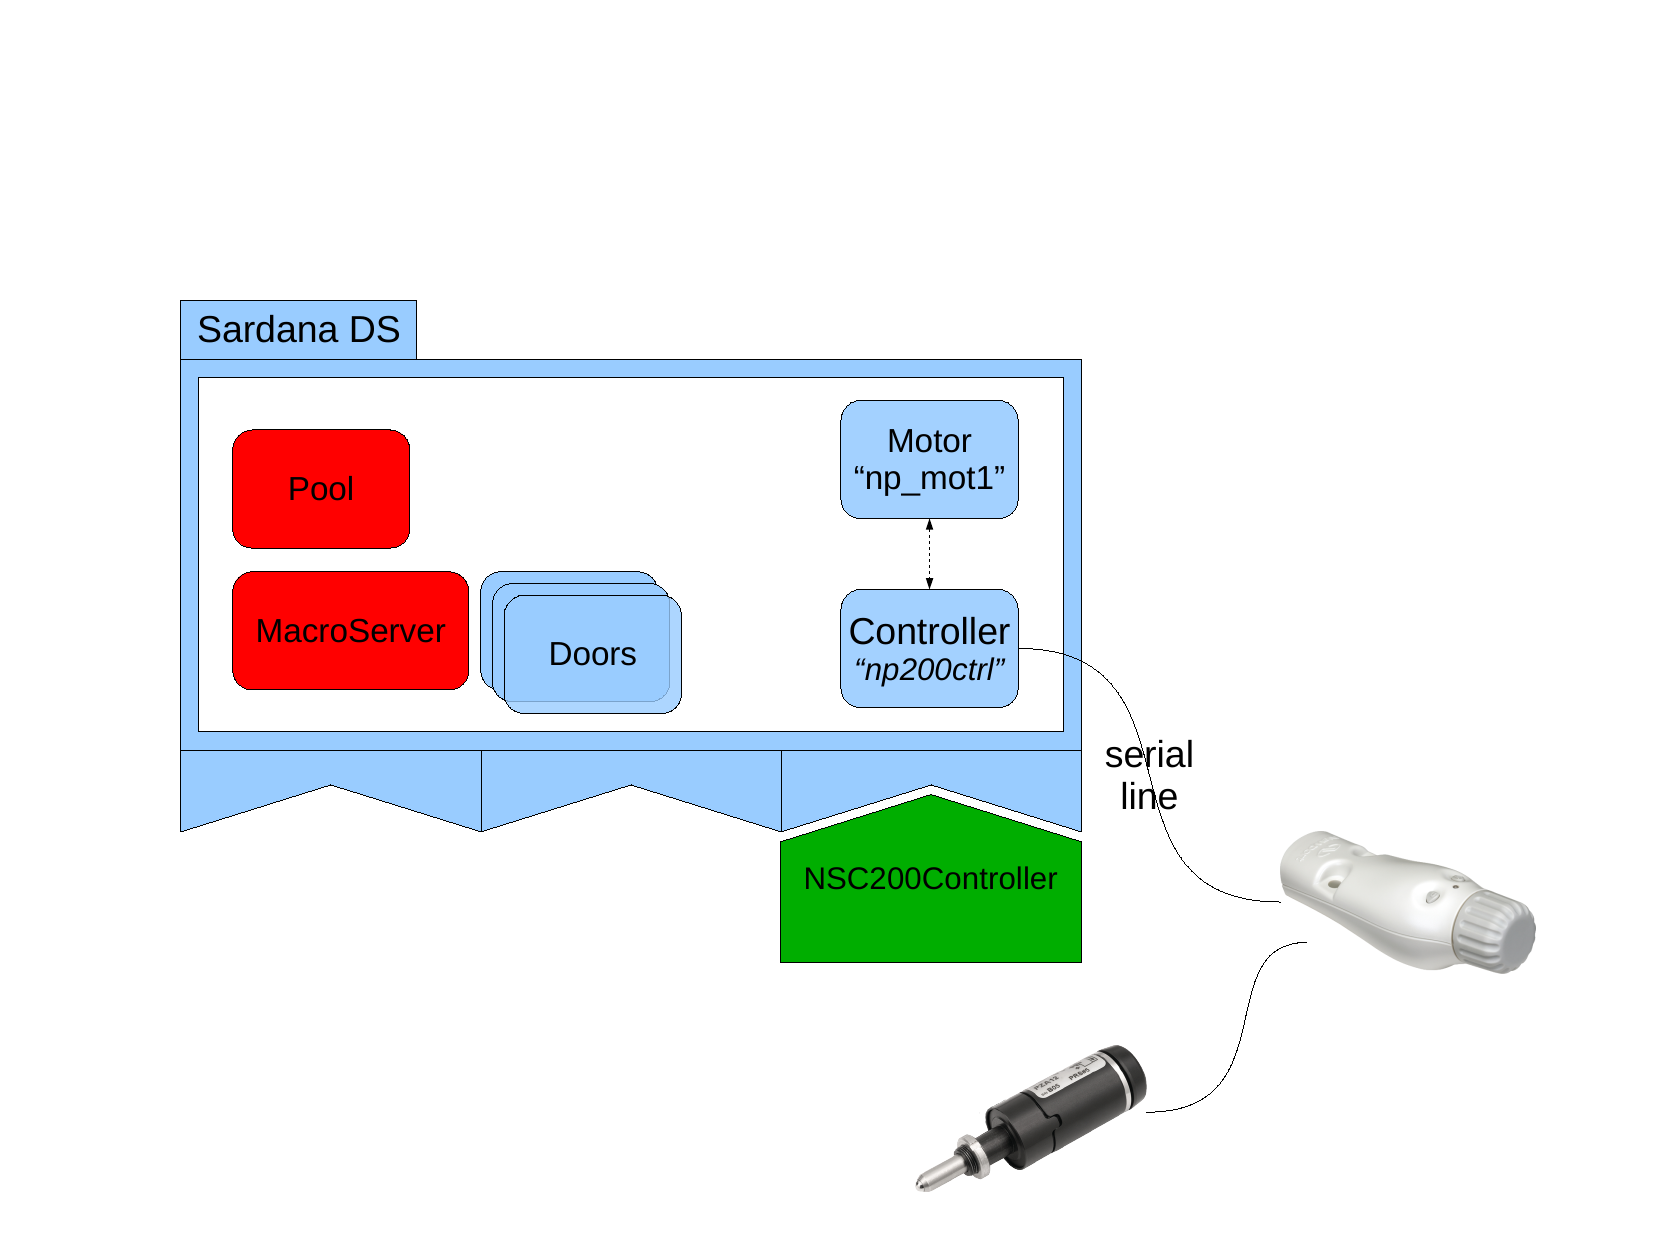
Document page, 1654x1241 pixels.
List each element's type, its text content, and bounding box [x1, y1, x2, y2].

text_box Controller “np200ctrl” [840, 589, 1019, 708]
text_box Doors [504, 595, 682, 714]
picture [1280, 774, 1536, 1030]
text_box [180, 359, 1082, 832]
text_box Pool [232, 429, 410, 549]
text_box MacroServer [232, 571, 469, 690]
picture [897, 1032, 1147, 1192]
text_box NSC200Controller [780, 794, 1082, 963]
text_box Motor “np_mot1” [840, 400, 1019, 519]
text_box Sardana DS [180, 300, 417, 360]
